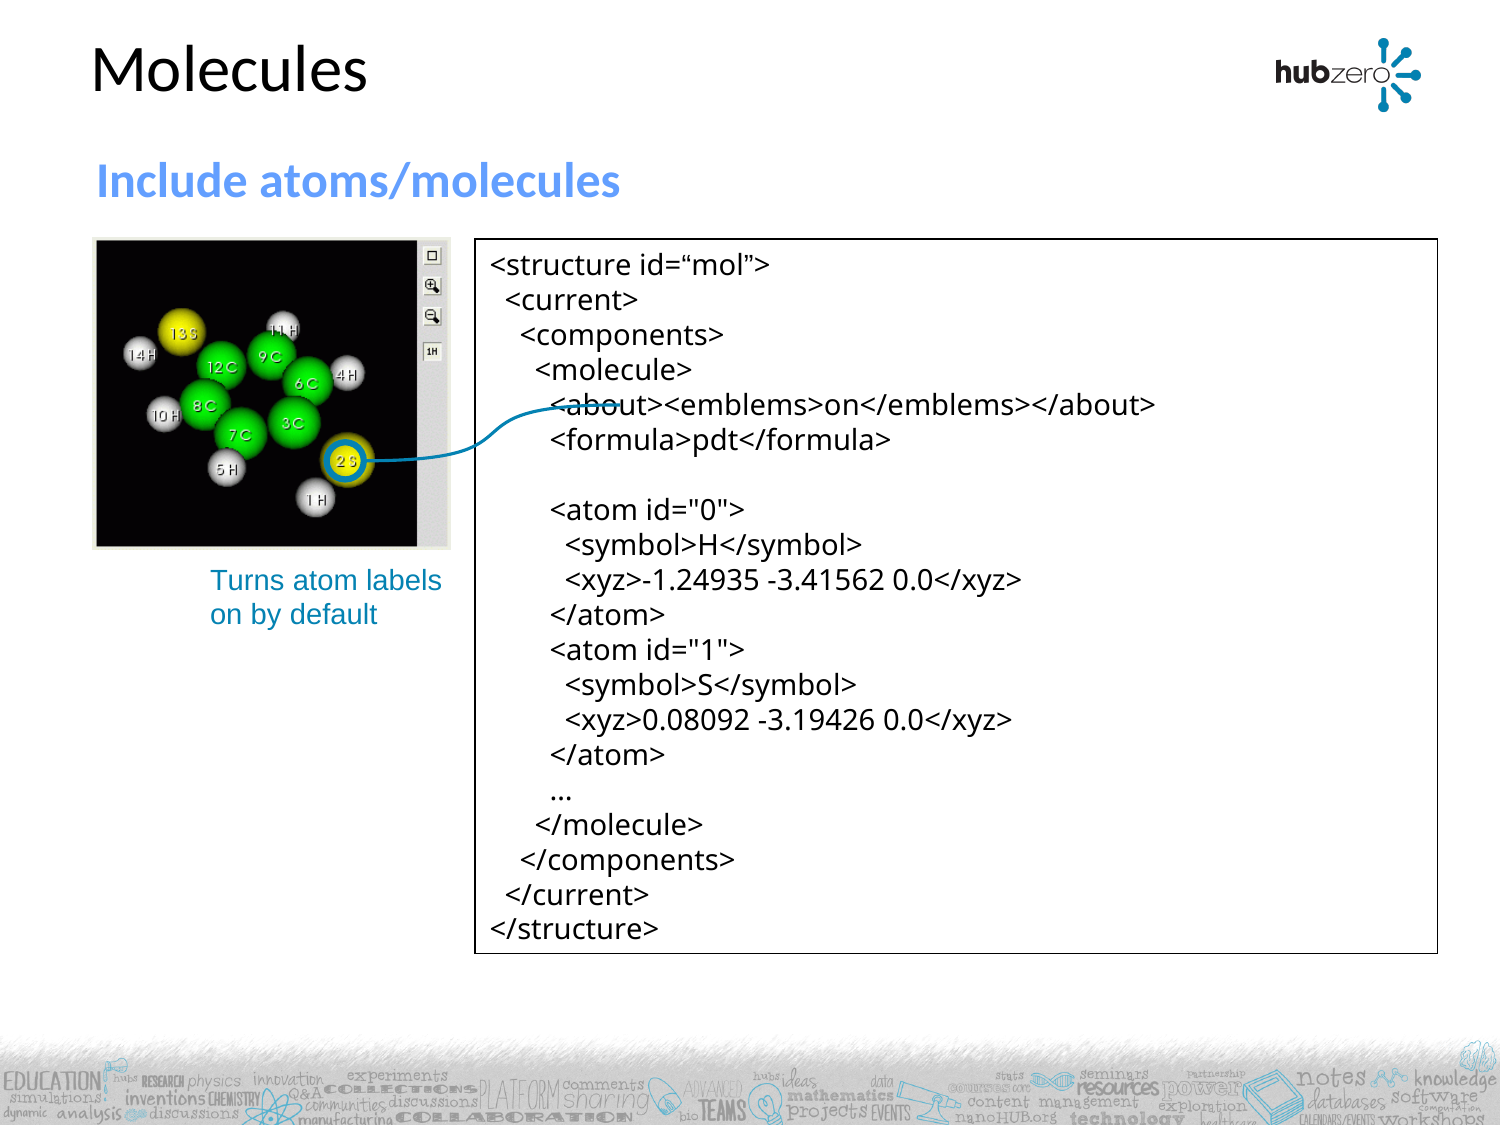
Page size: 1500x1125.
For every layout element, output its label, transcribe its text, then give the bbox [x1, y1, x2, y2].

text_box <structure id=“mol”> <current> <components> <molecule> <about><emblems>on</emblems></about> <formula>pdt</formula> <atom id="0"> <symbol>H</symbol> <xyz>-1.24935 -3.41562 0.0</xyz> </atom> <atom id="1"> <symbol>S</symbol> <xyz>0.08092 -3.19426 0.0</xyz> </atom> … </molecule> </components> </current> </structure> [474, 238, 1438, 954]
text_box Molecules [75, 12, 1249, 118]
picture [1272, 35, 1424, 115]
text_box Turns atom labels on by default [195, 553, 458, 639]
text_box Include atoms/molecules [81, 139, 636, 216]
picture [331, 446, 360, 475]
picture [92, 237, 451, 550]
picture [0, 1034, 1500, 1125]
